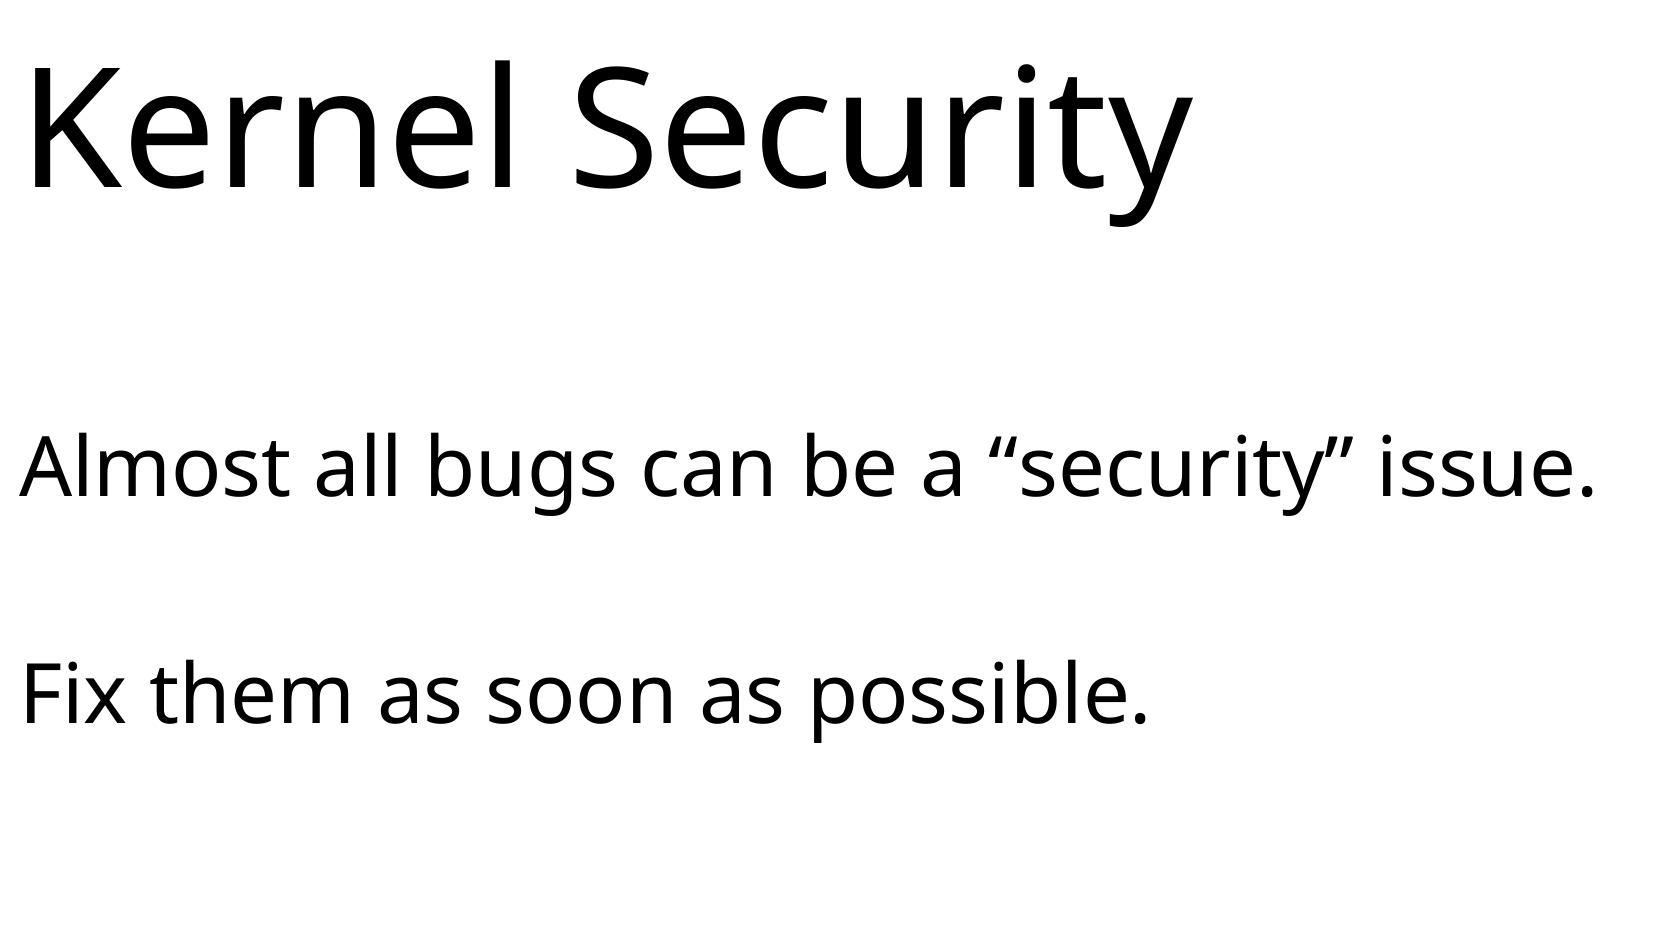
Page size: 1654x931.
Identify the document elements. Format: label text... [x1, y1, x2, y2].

text_box Kernel Security Almost all bugs can be a “security” issue. Fix them as soon as possible. [4, 2, 1654, 688]
